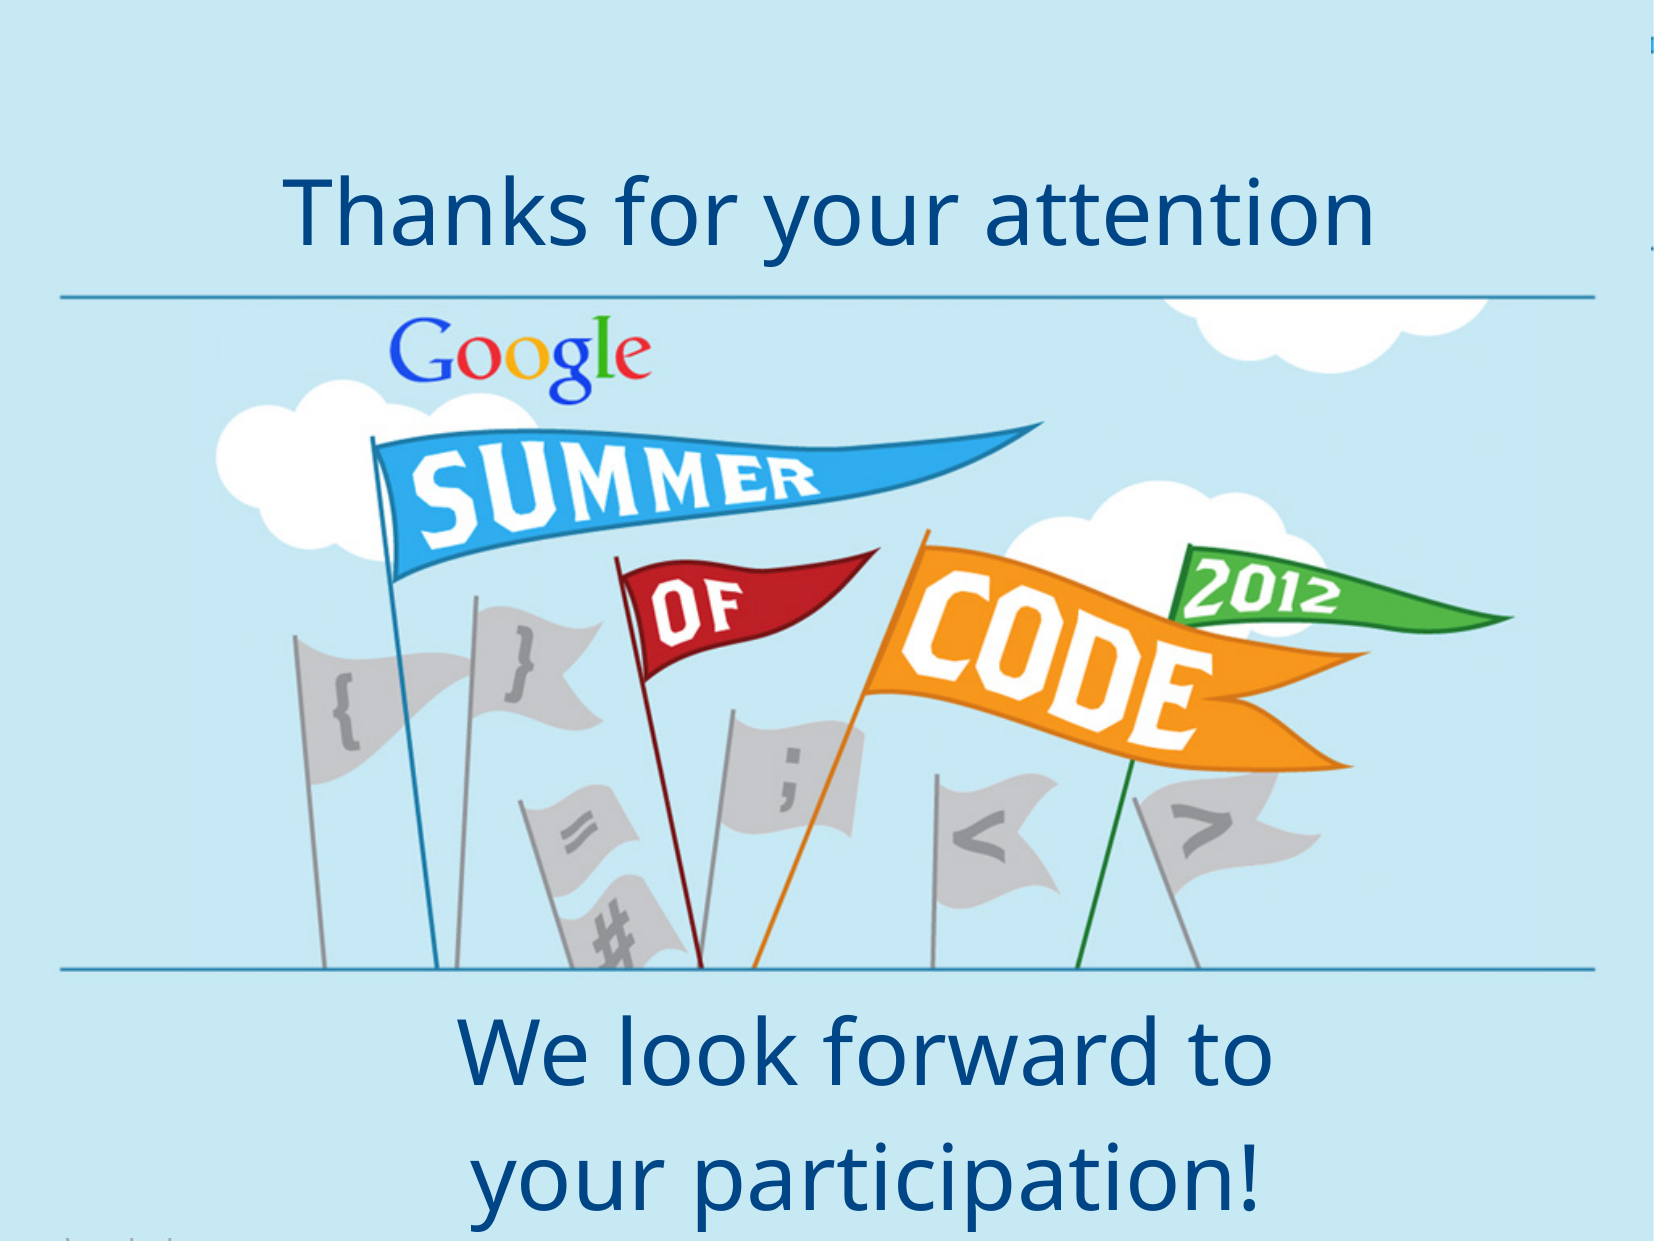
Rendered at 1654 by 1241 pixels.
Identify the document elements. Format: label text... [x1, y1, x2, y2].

list We look forward to your participation! [86, 987, 1576, 1202]
title Thanks for your attention [86, 106, 1576, 314]
picture [0, 0, 1654, 1241]
